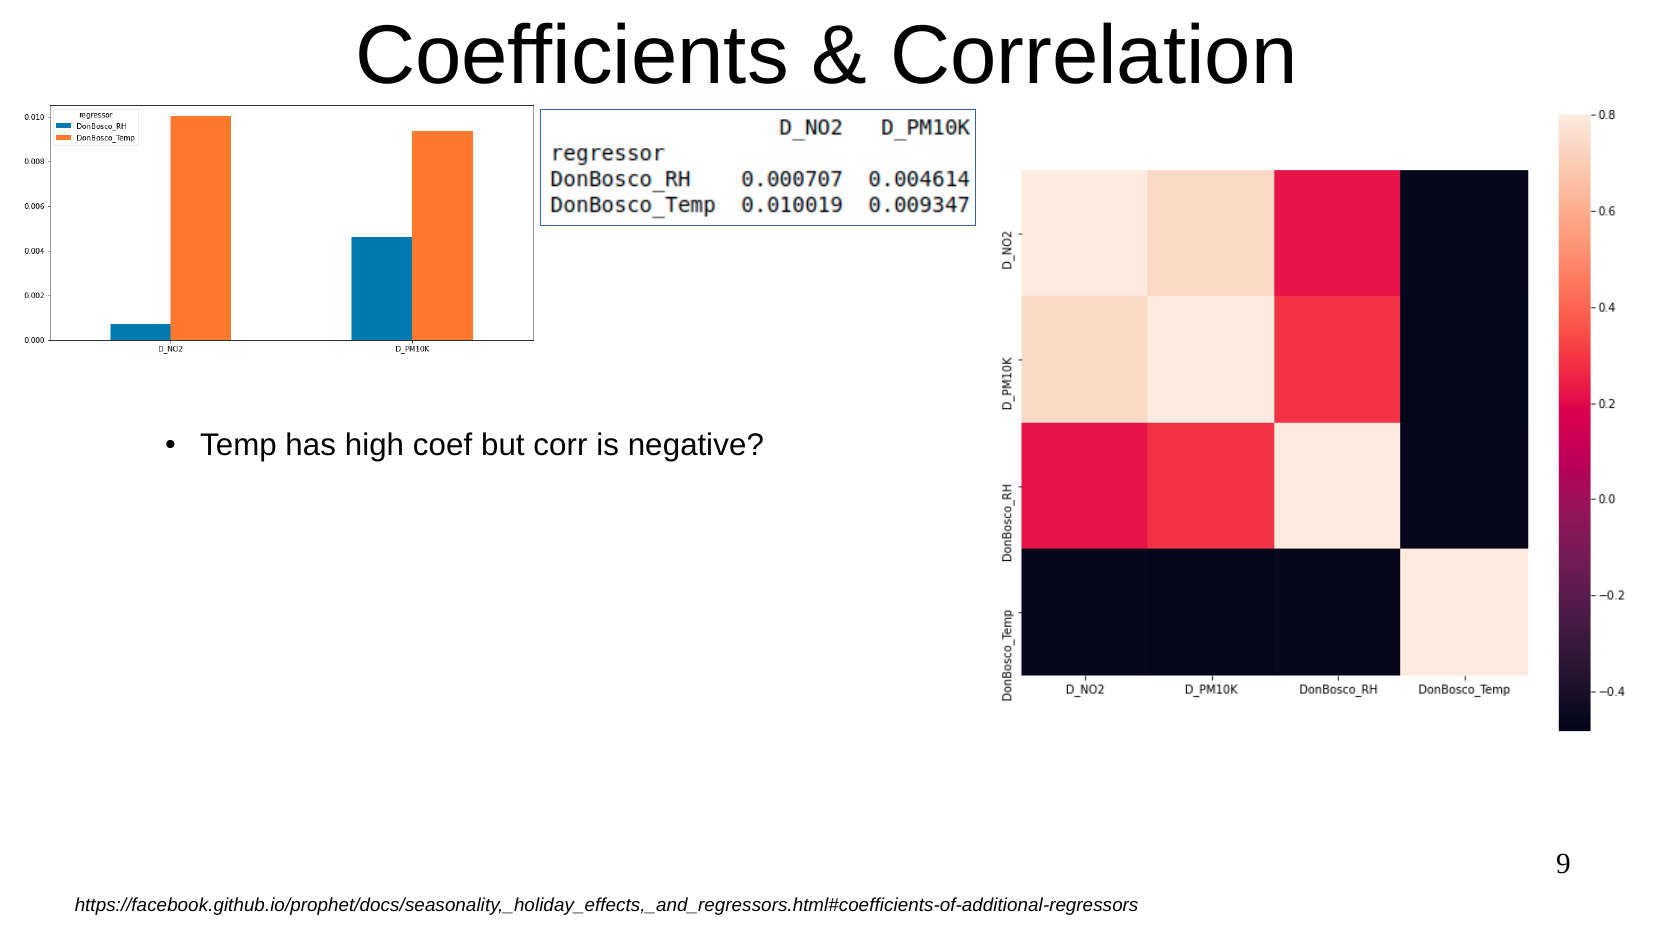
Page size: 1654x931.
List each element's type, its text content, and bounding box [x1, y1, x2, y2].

text_box https://facebook.github.io/prophet/docs/seasonality,_holiday_effects,_and_regressors.html#coefficients-of-additional-regressors [60, 887, 1539, 931]
title Coefficients & Correlation [82, 8, 1571, 102]
text_box Temp has high coef but corr is negative? [150, 420, 796, 539]
picture [17, 97, 1636, 747]
